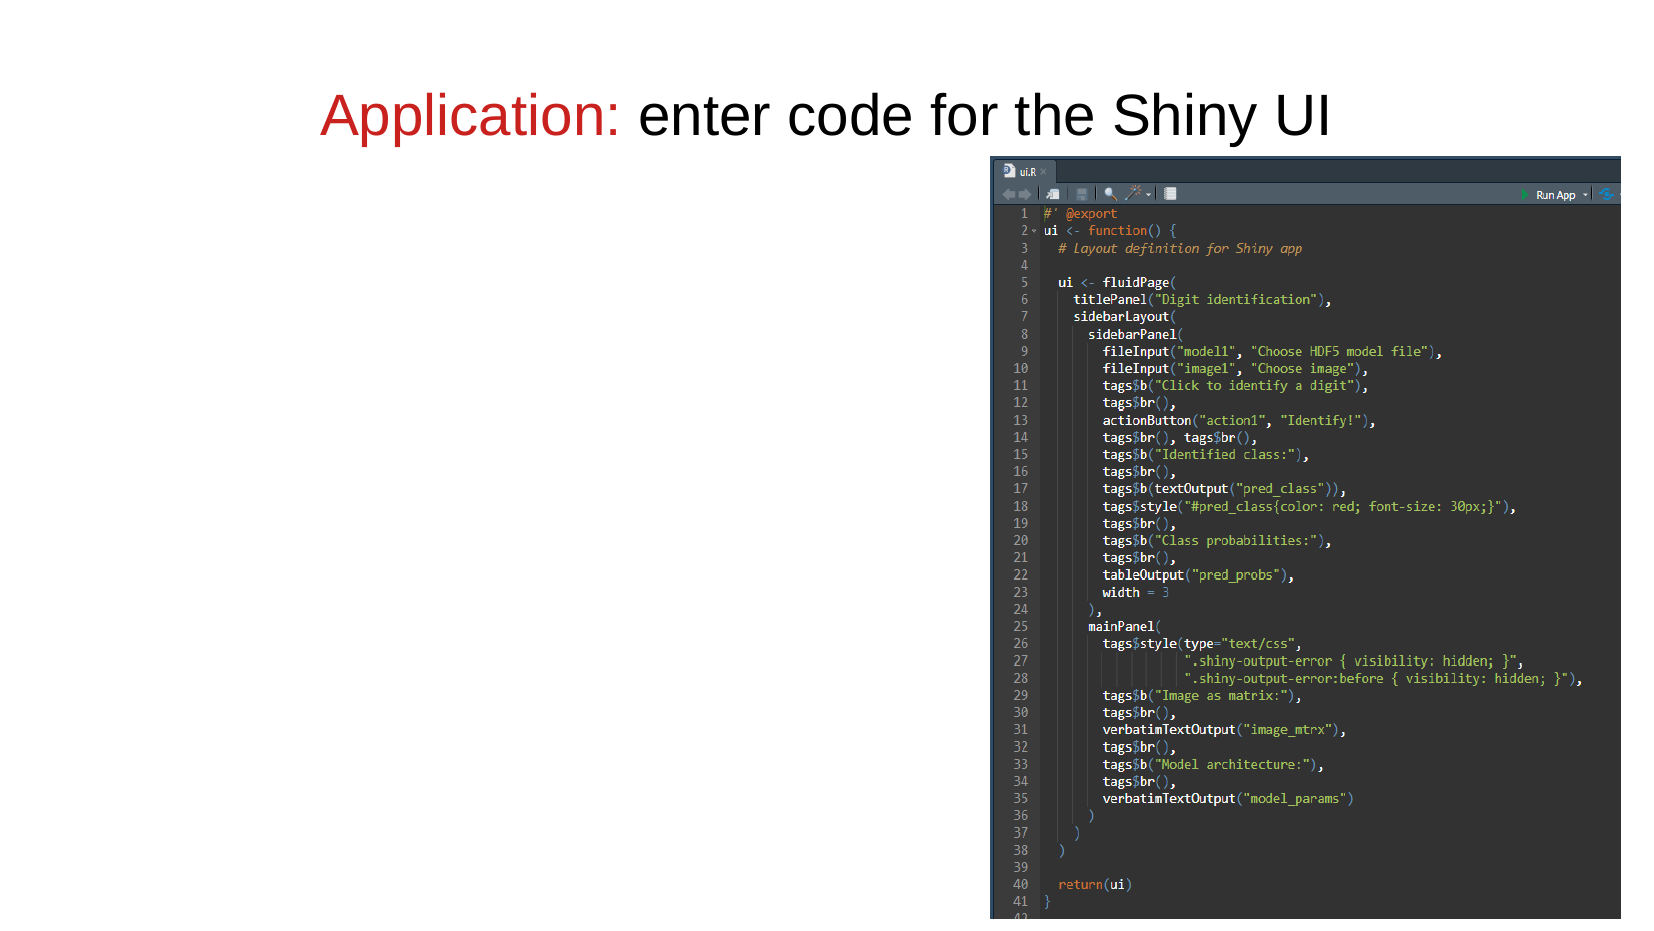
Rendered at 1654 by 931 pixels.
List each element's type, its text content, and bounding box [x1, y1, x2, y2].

title Application: enter code for the Shiny UI [82, 37, 1571, 193]
picture [990, 156, 1621, 919]
